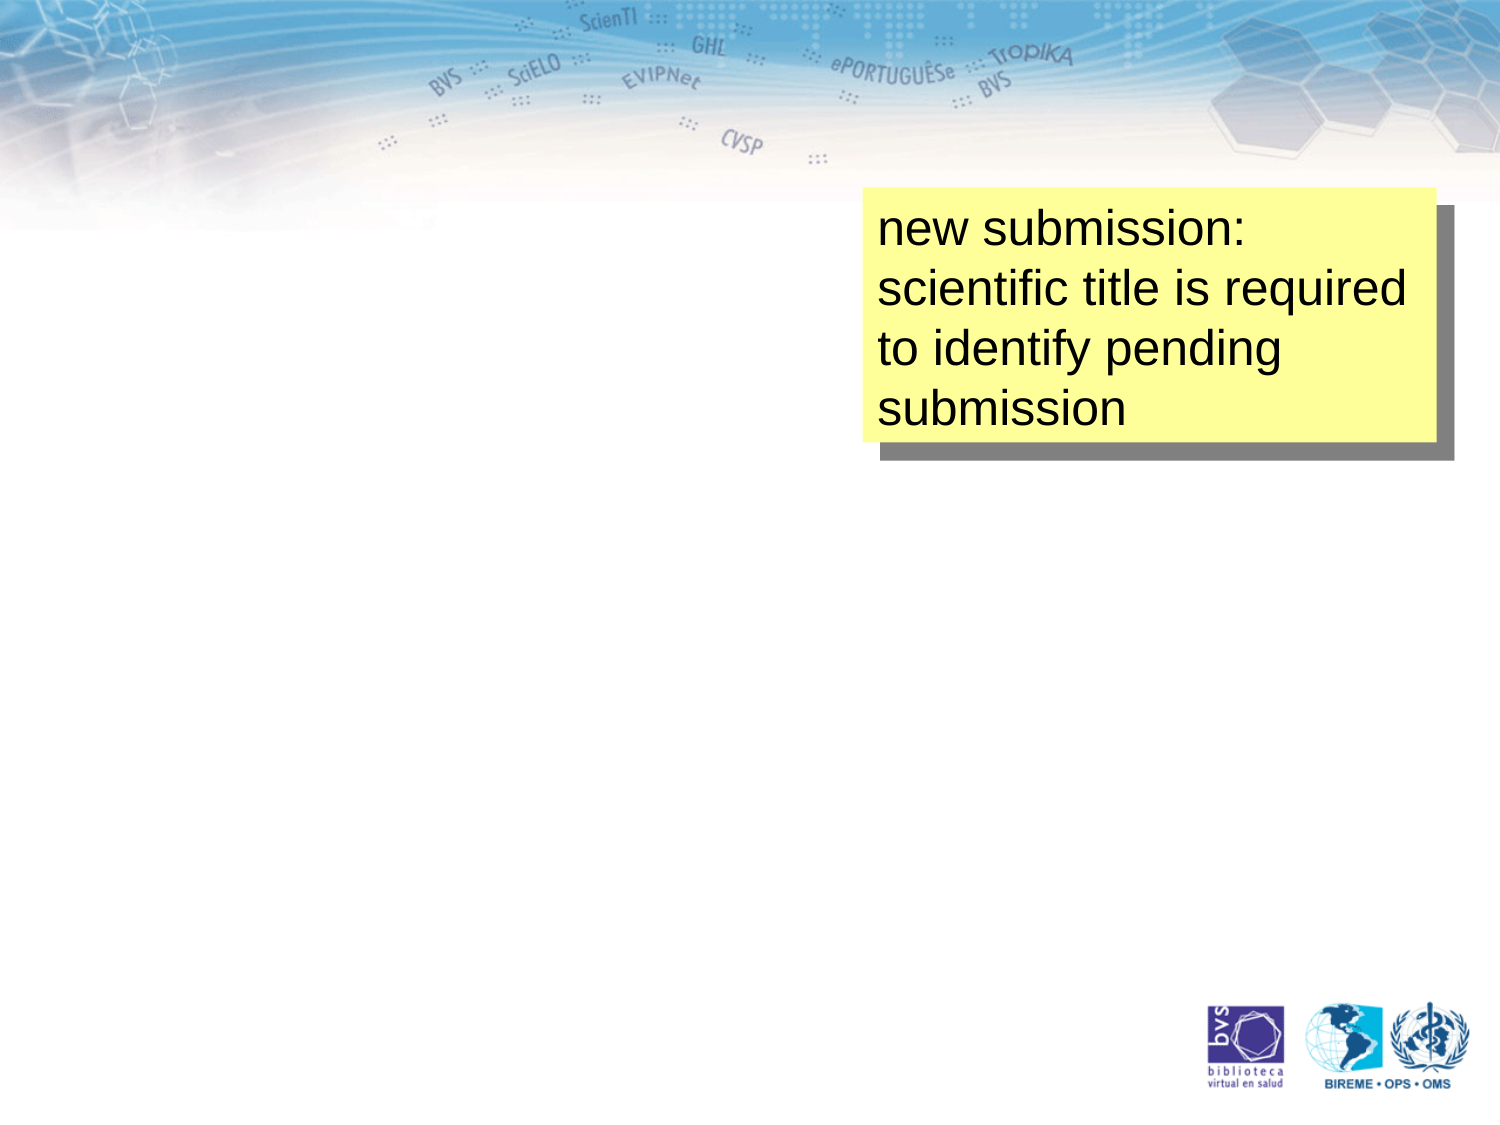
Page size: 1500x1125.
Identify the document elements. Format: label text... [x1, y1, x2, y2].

picture [0, 0, 1500, 1125]
text_box new submission: scientific title is required to identify pending submission [862, 187, 1437, 443]
